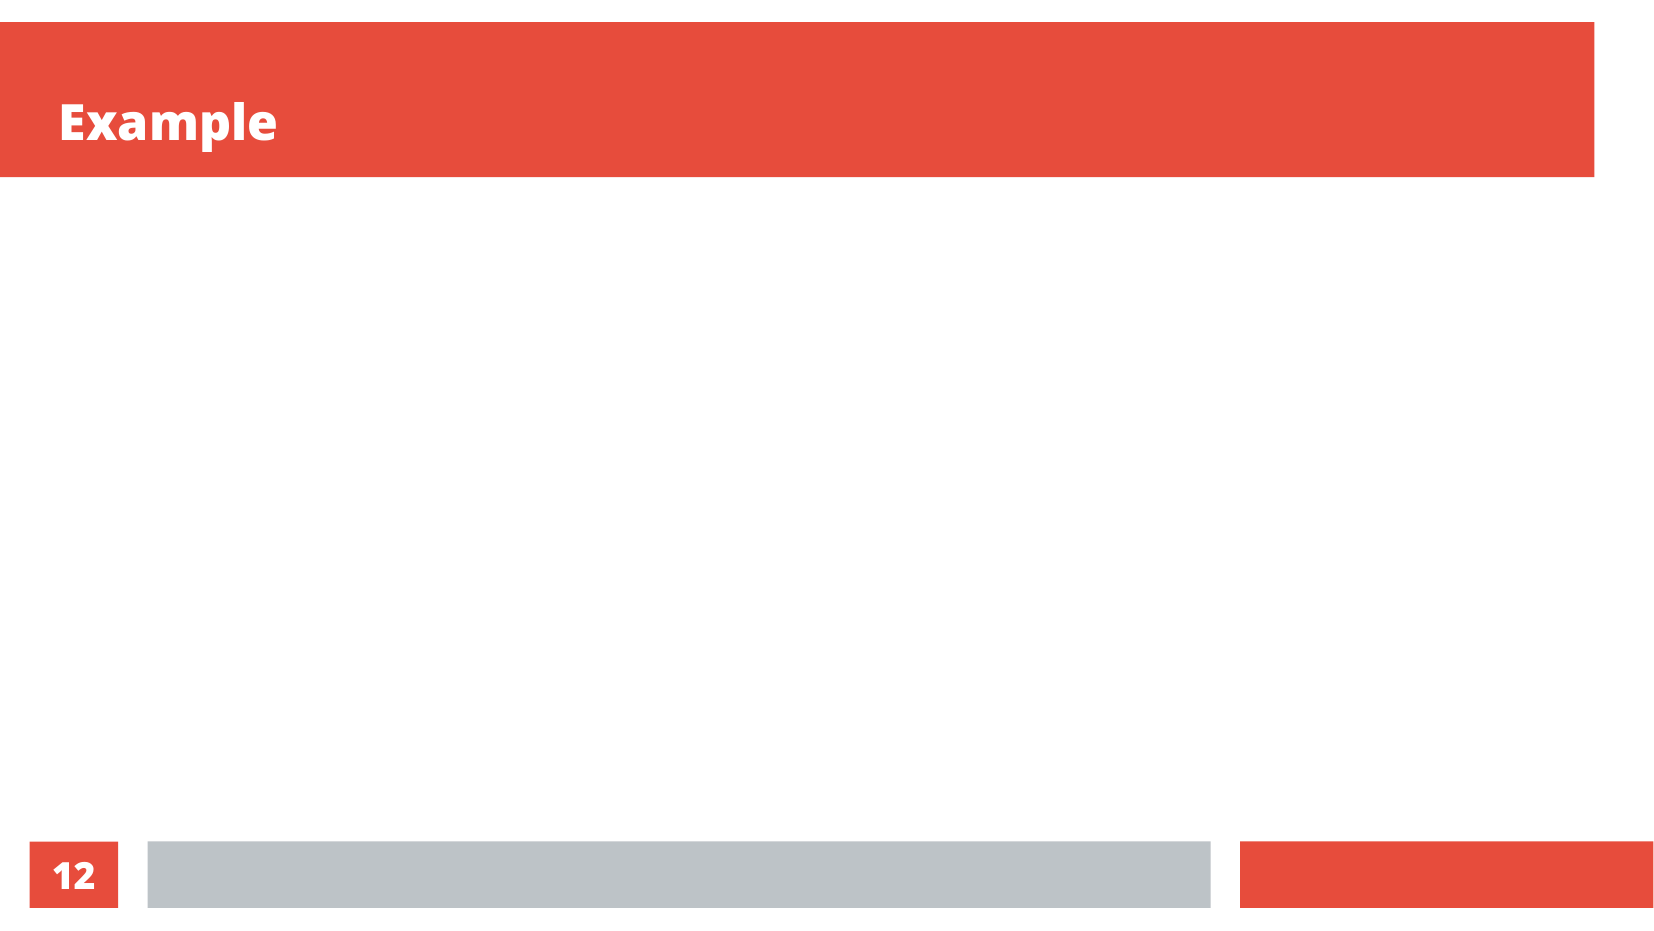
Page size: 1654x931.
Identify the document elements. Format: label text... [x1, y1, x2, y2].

title Example [59, 44, 1595, 156]
